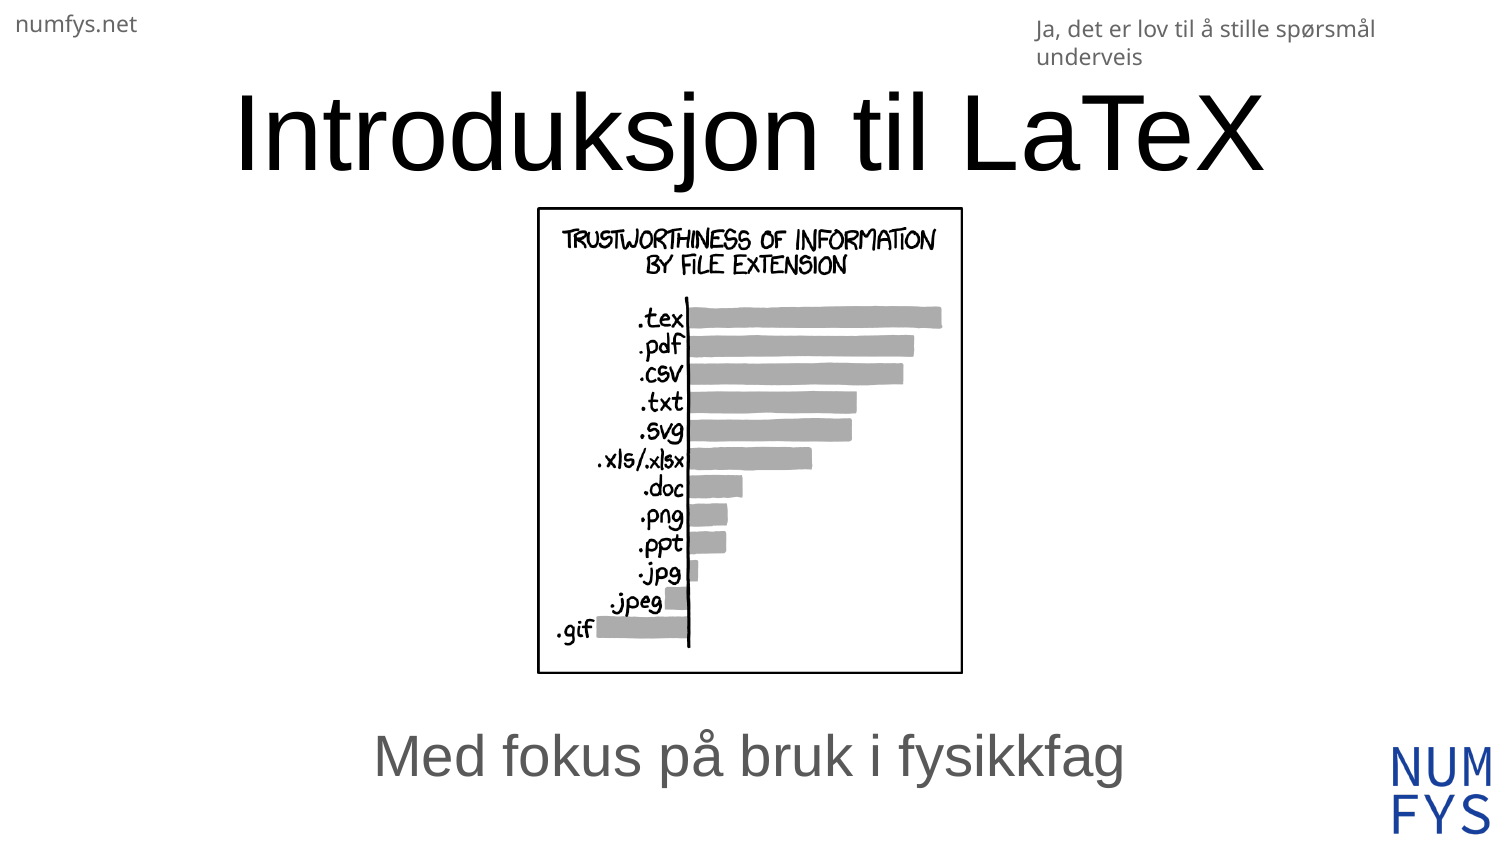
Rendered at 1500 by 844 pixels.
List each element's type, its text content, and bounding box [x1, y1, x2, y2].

picture [537, 207, 963, 674]
picture [1383, 737, 1500, 844]
subtitle Med fokus på bruk i fysikkfag [51, 702, 1449, 833]
title Introduksjon til LaTeX [51, 43, 1449, 208]
